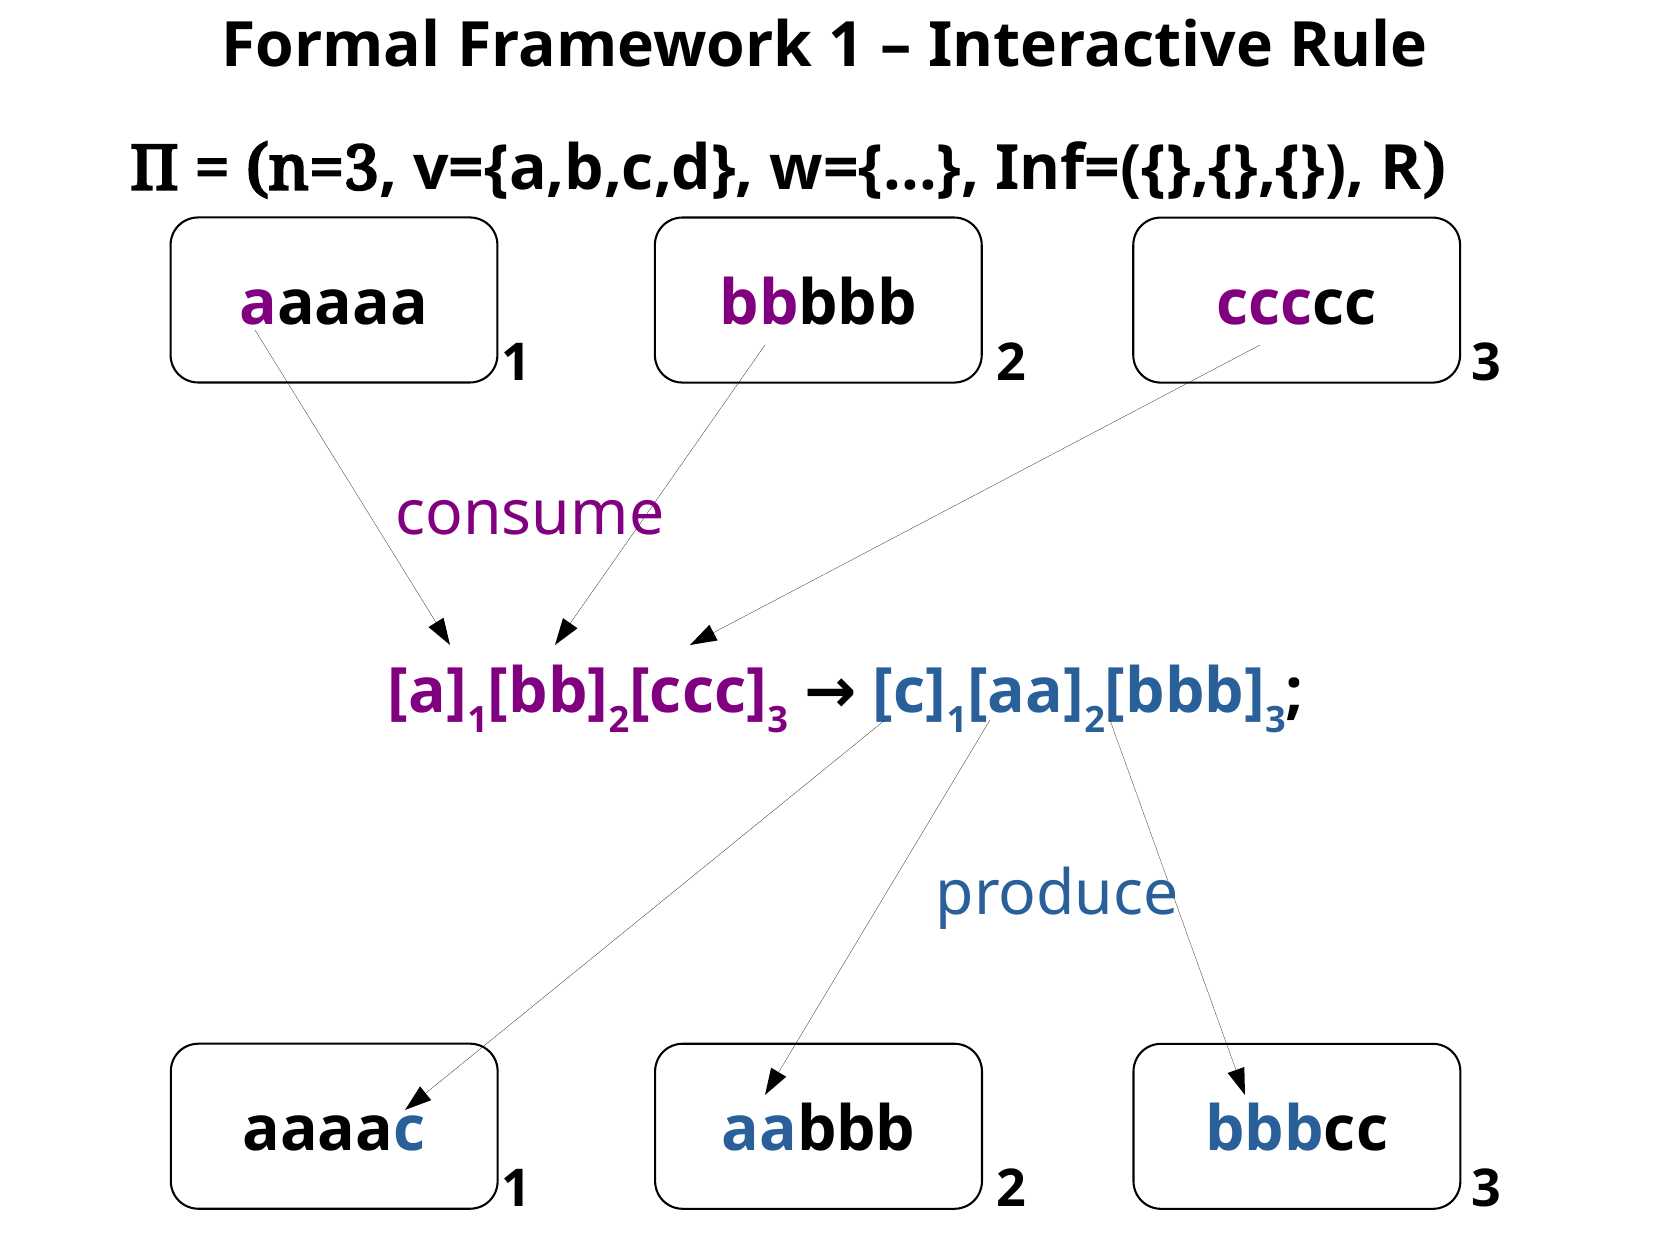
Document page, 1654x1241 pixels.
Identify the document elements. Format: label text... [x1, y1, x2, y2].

text_box consume [380, 460, 691, 539]
text_box 2 [981, 1143, 1023, 1227]
text_box aaaaa [170, 217, 498, 383]
text_box 1 [486, 317, 527, 401]
text_box bbbbb [654, 217, 982, 383]
title Formal Framework 1 – Interactive Rule [0, 1, 1651, 84]
text_box bbbcc [1133, 1043, 1461, 1209]
text_box Π = (n=3, v={a,b,c,d}, w={...}, Inf=({},{},{}), R) [115, 115, 1538, 216]
text_box aabbb [655, 1043, 982, 1209]
text_box [a]1[bb]2[ccc]3 → [c]1[aa]2[bbb]3; [373, 638, 1384, 805]
text_box 3 [1456, 317, 1497, 401]
text_box ccccc [1133, 217, 1461, 383]
text_box 2 [981, 317, 1023, 401]
text_box aaaac [170, 1043, 498, 1209]
text_box 1 [486, 1143, 528, 1227]
text_box produce [920, 840, 1291, 918]
text_box 3 [1456, 1143, 1498, 1227]
